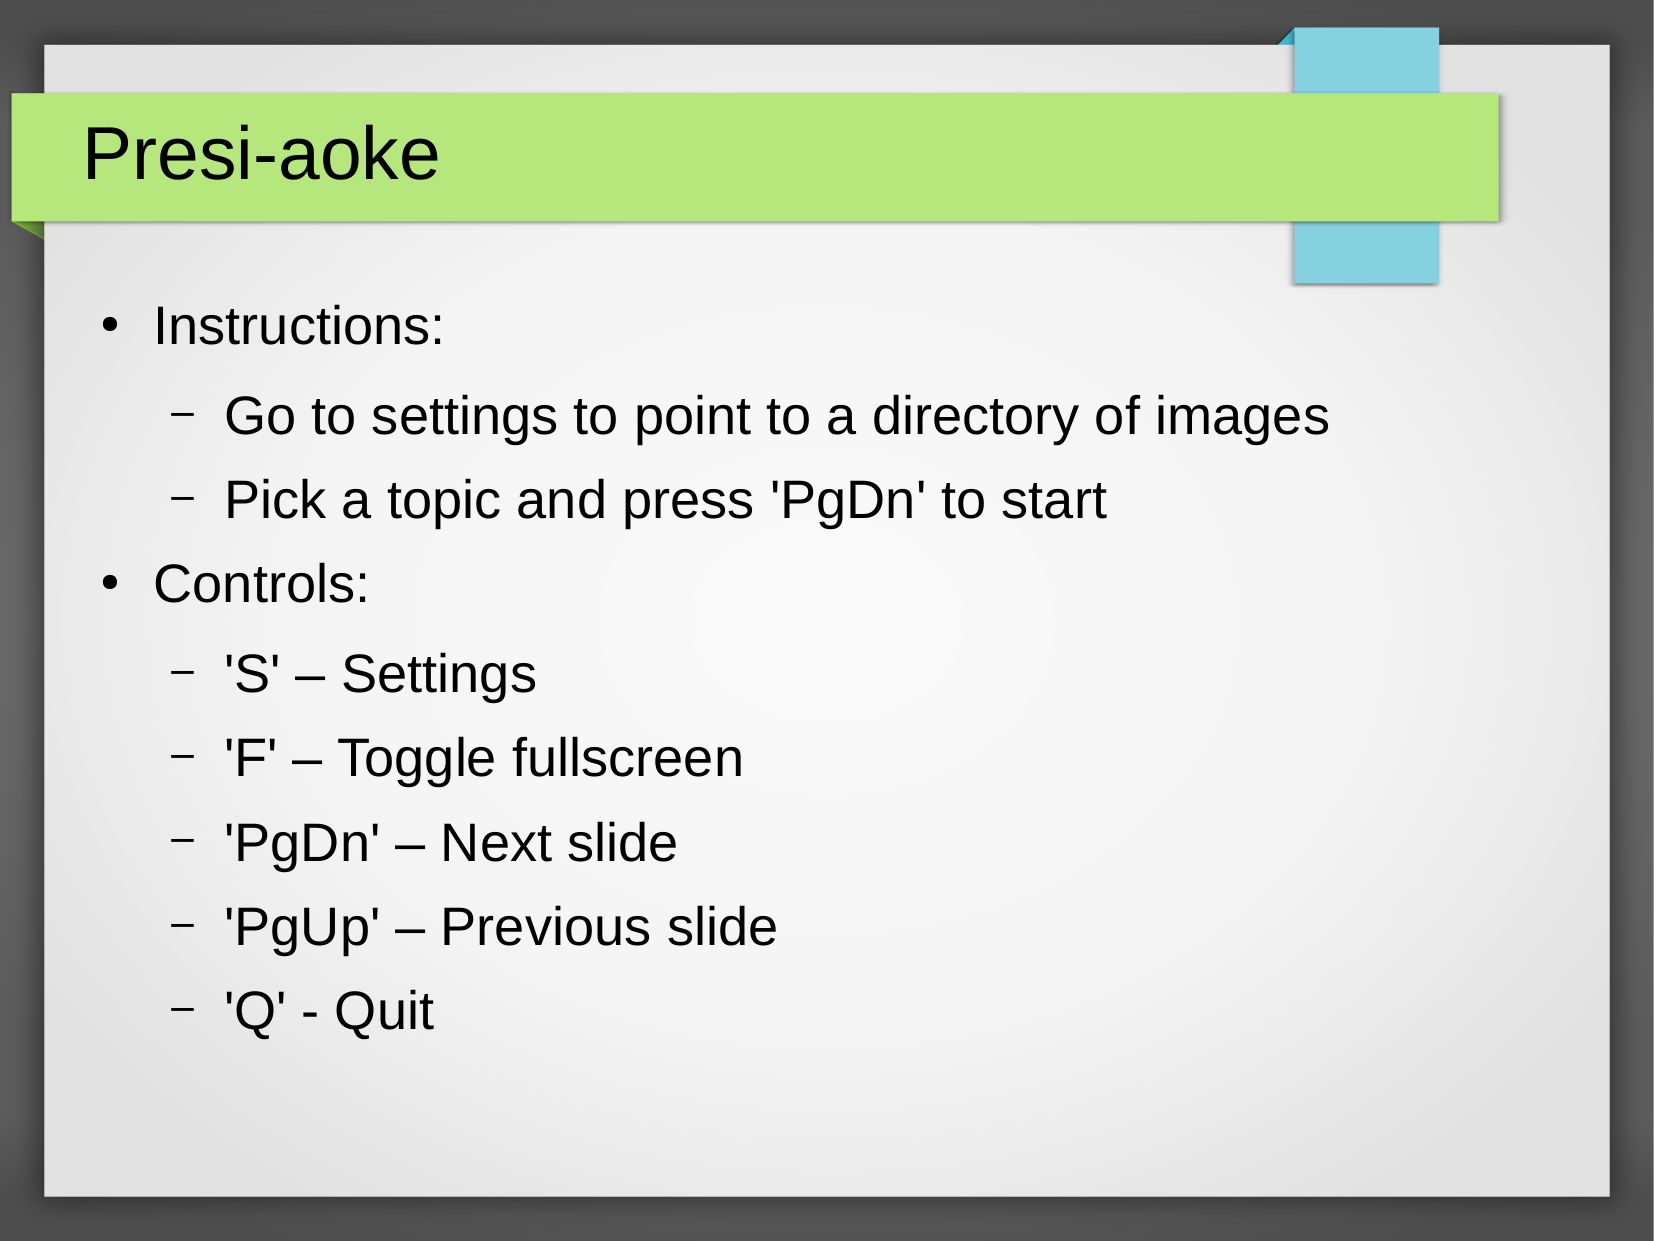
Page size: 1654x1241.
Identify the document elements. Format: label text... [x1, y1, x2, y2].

list Instructions: Go to settings to point to a directory of images Pick a topic and press 'PgDn' to start Controls: 'S' – Settings 'F' – Toggle fullscreen 'PgDn' – Next slide 'PgUp' – Previous slide 'Q' - Quit [82, 295, 1571, 1141]
picture [0, 0, 1654, 1241]
title Presi-aoke [82, 94, 1264, 213]
